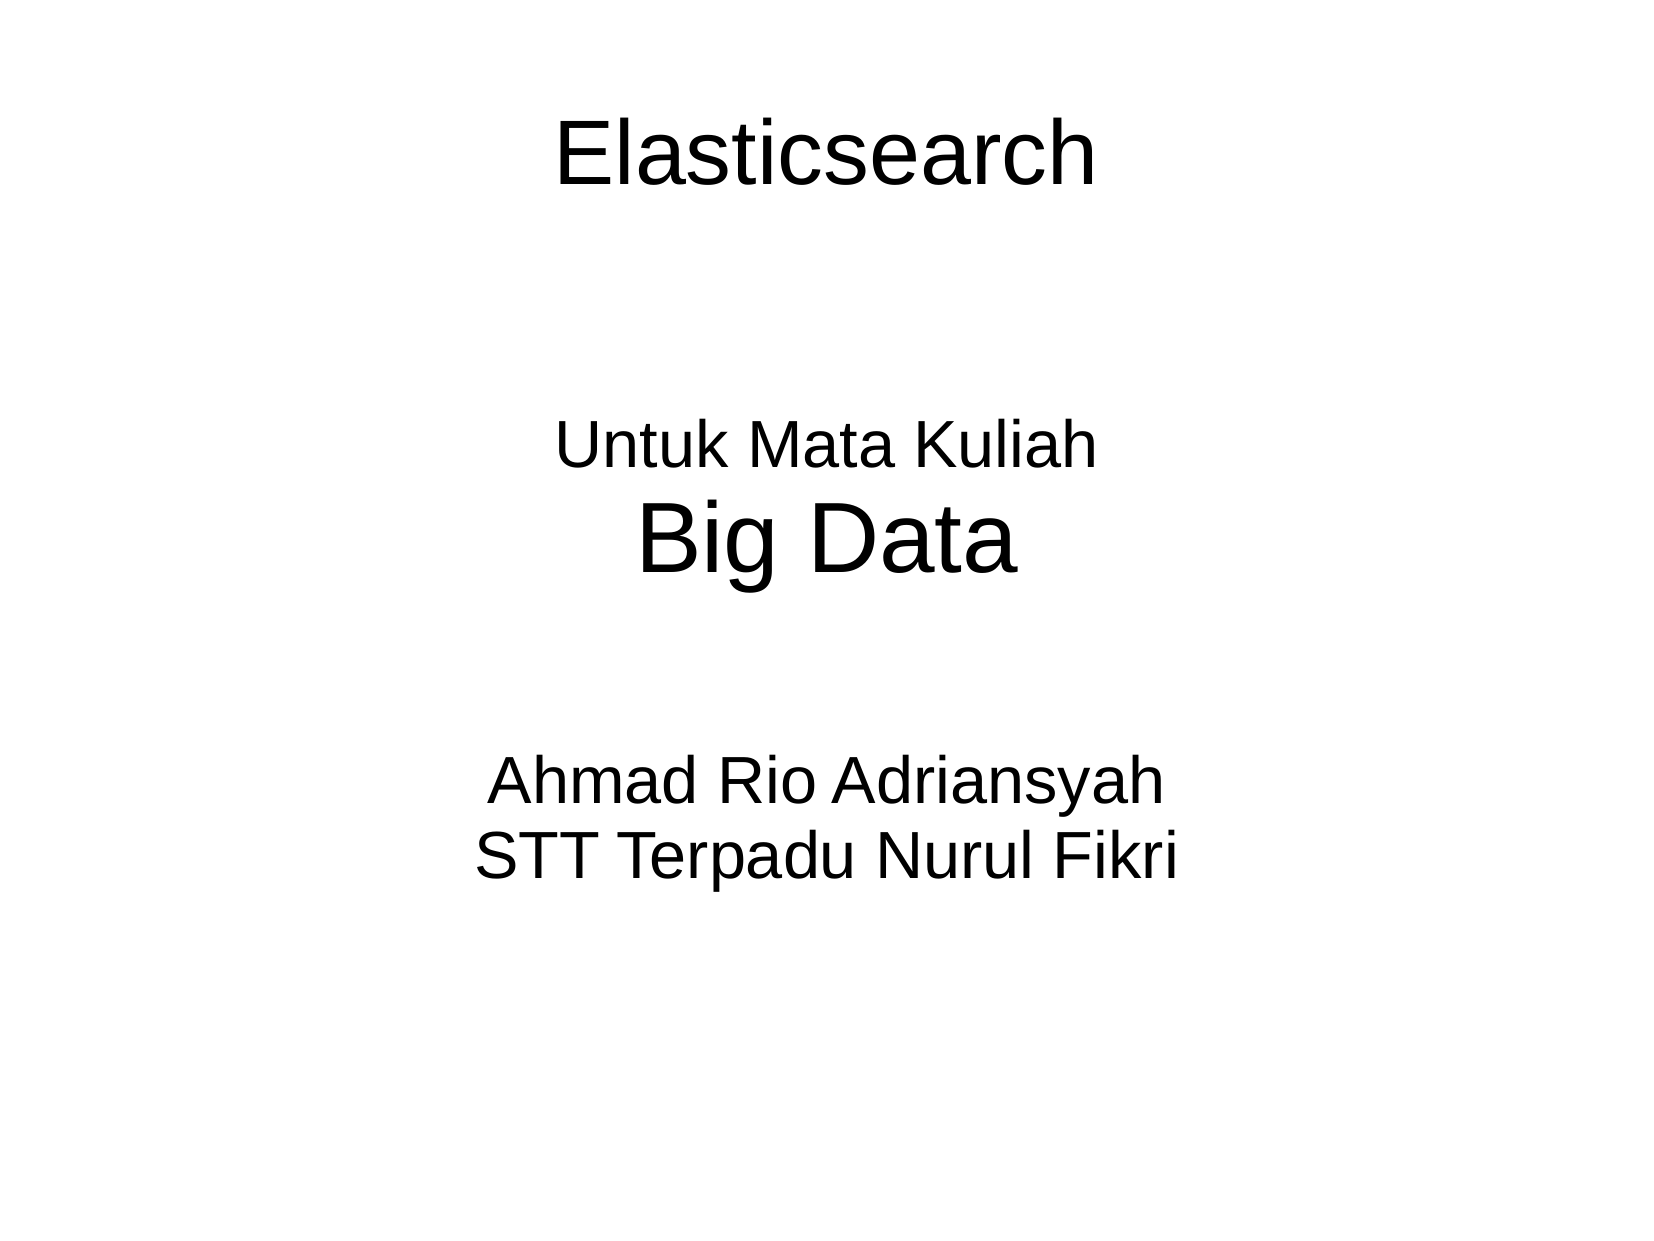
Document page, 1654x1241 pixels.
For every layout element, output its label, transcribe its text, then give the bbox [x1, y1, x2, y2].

subtitle Untuk Mata Kuliah Big Data Ahmad Rio Adriansyah STT Terpadu Nurul Fikri [82, 290, 1571, 1010]
title Elasticsearch [82, 49, 1571, 257]
